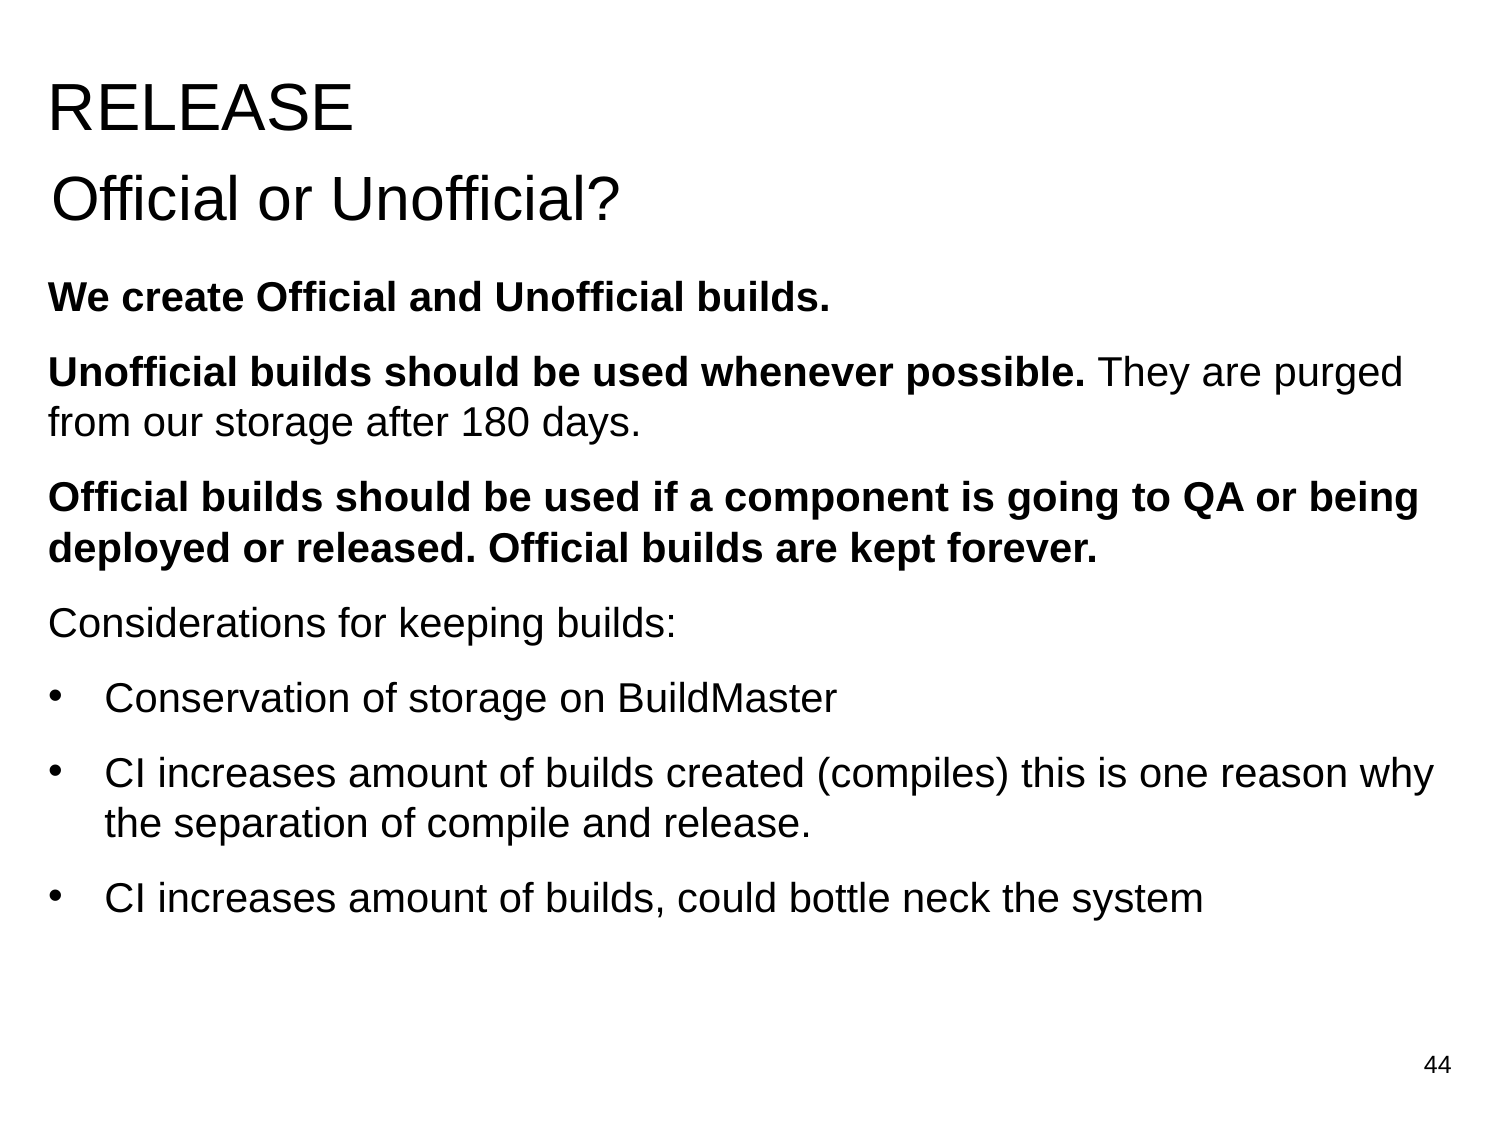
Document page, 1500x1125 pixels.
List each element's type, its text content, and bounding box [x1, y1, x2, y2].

title Release [48, 57, 1452, 150]
list Official or Unofficial? [48, 150, 1452, 241]
slide_number <number> [1325, 1047, 1452, 1080]
list We create Official and Unofficial builds. Unofficial builds should be used whenever possible. They are purged from our storage after 180 days. Official builds should be used if a component is going to QA or being deployed or released. Official builds are kept forever. Considerations for keeping builds: Conservation of storage on BuildMaster CI increases amount of builds created (compiles) this is one reason why the separation of compile and release. CI increases amount of builds, could bottle neck the system [48, 262, 1452, 1021]
